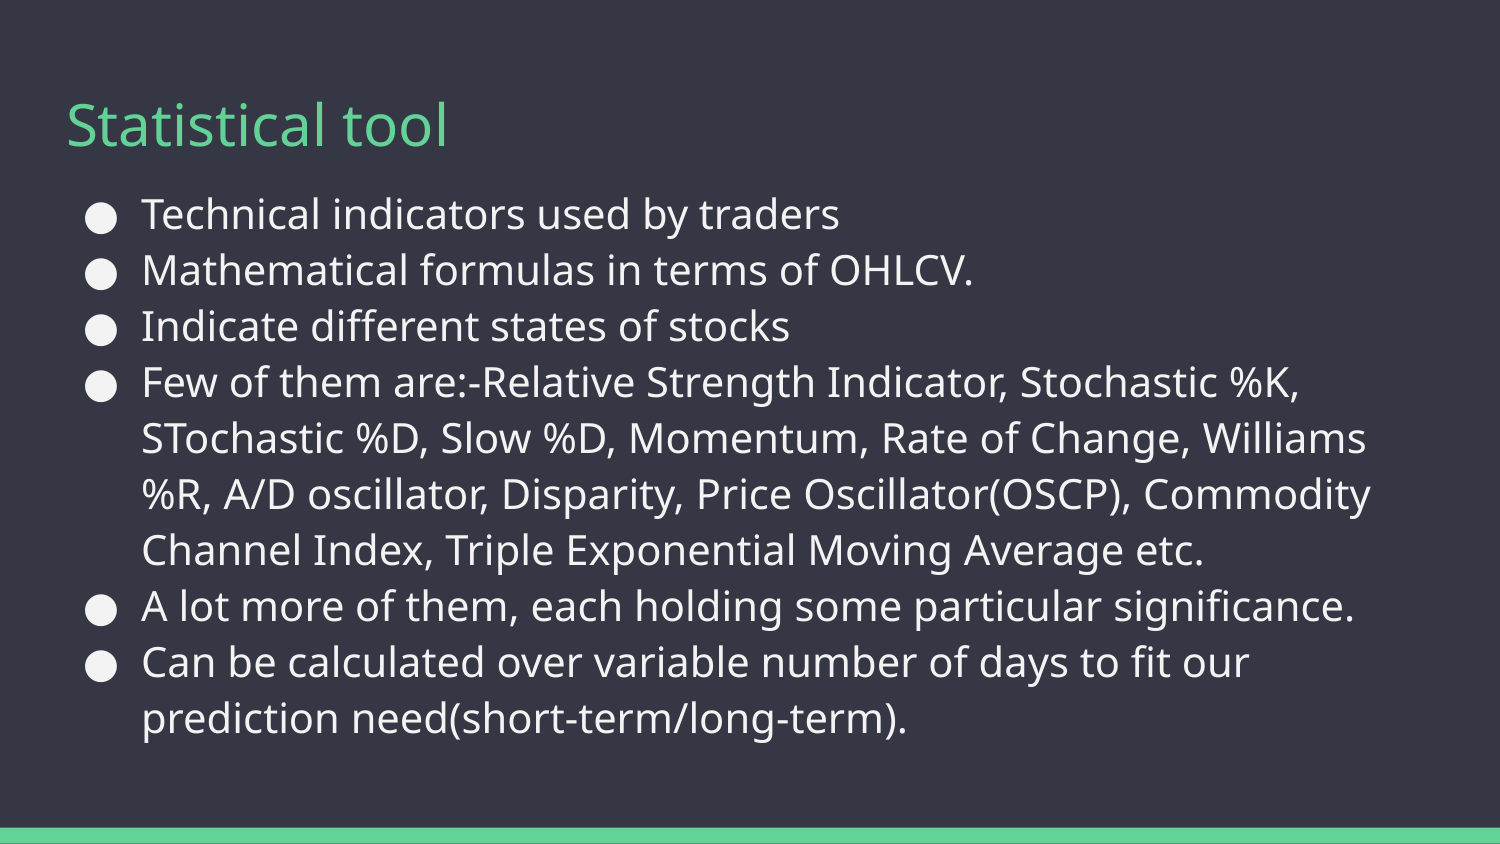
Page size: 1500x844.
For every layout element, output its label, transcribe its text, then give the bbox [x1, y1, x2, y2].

title Statistical tool [51, 72, 1449, 167]
list Technical indicators used by traders Mathematical formulas in terms of OHLCV. Indicate different states of stocks Few of them are:-Relative Strength Indicator, Stochastic %K, STochastic %D, Slow %D, Momentum, Rate of Change, Williams %R, A/D oscillator, Disparity, Price Oscillator(OSCP), Commodity Channel Index, Triple Exponential Moving Average etc. A lot more of them, each holding some particular significance. Can be calculated over variable number of days to fit our prediction need(short-term/long-term). [51, 167, 1449, 750]
